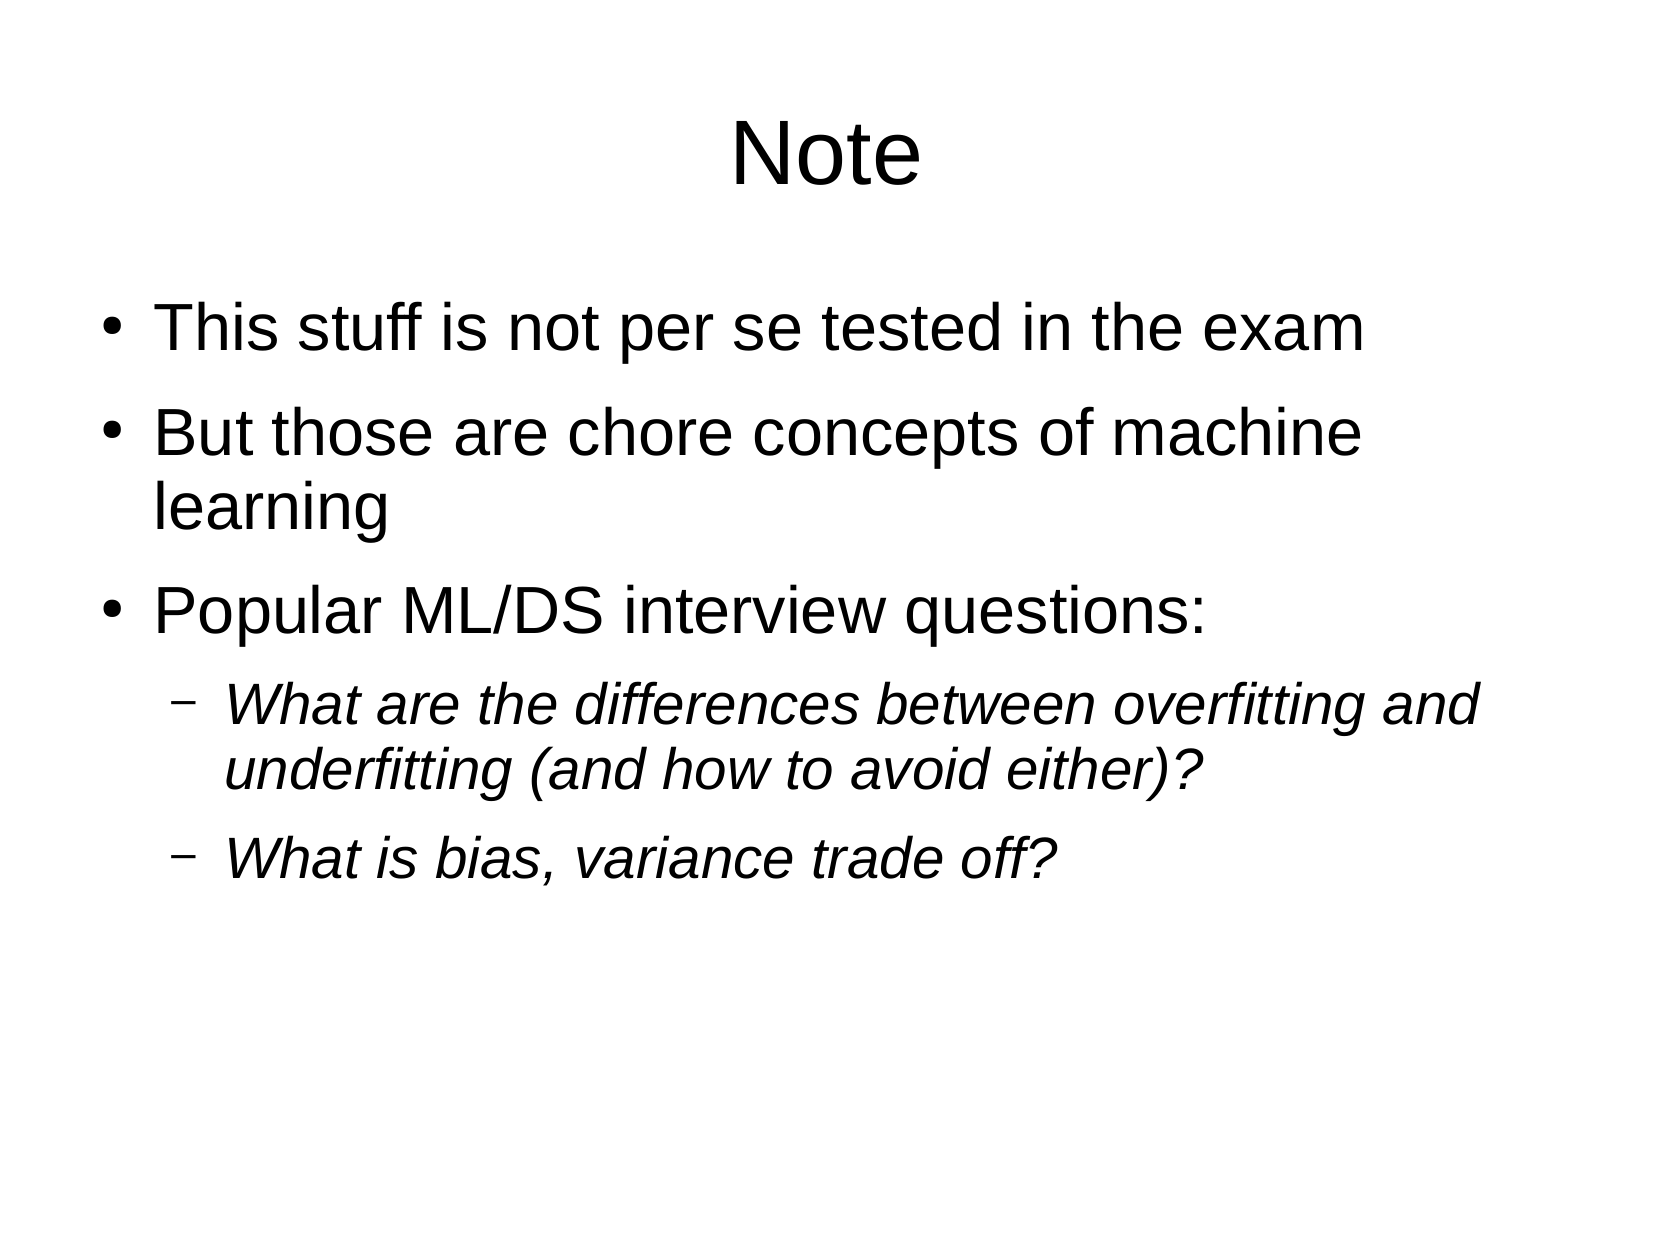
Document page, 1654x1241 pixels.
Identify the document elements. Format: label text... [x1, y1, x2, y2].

list This stuff is not per se tested in the exam But those are chore concepts of machine learning Popular ML/DS interview questions: What are the differences between overfitting and underfitting (and how to avoid either)? What is bias, variance trade off? [82, 290, 1571, 1010]
title Note [82, 49, 1571, 257]
